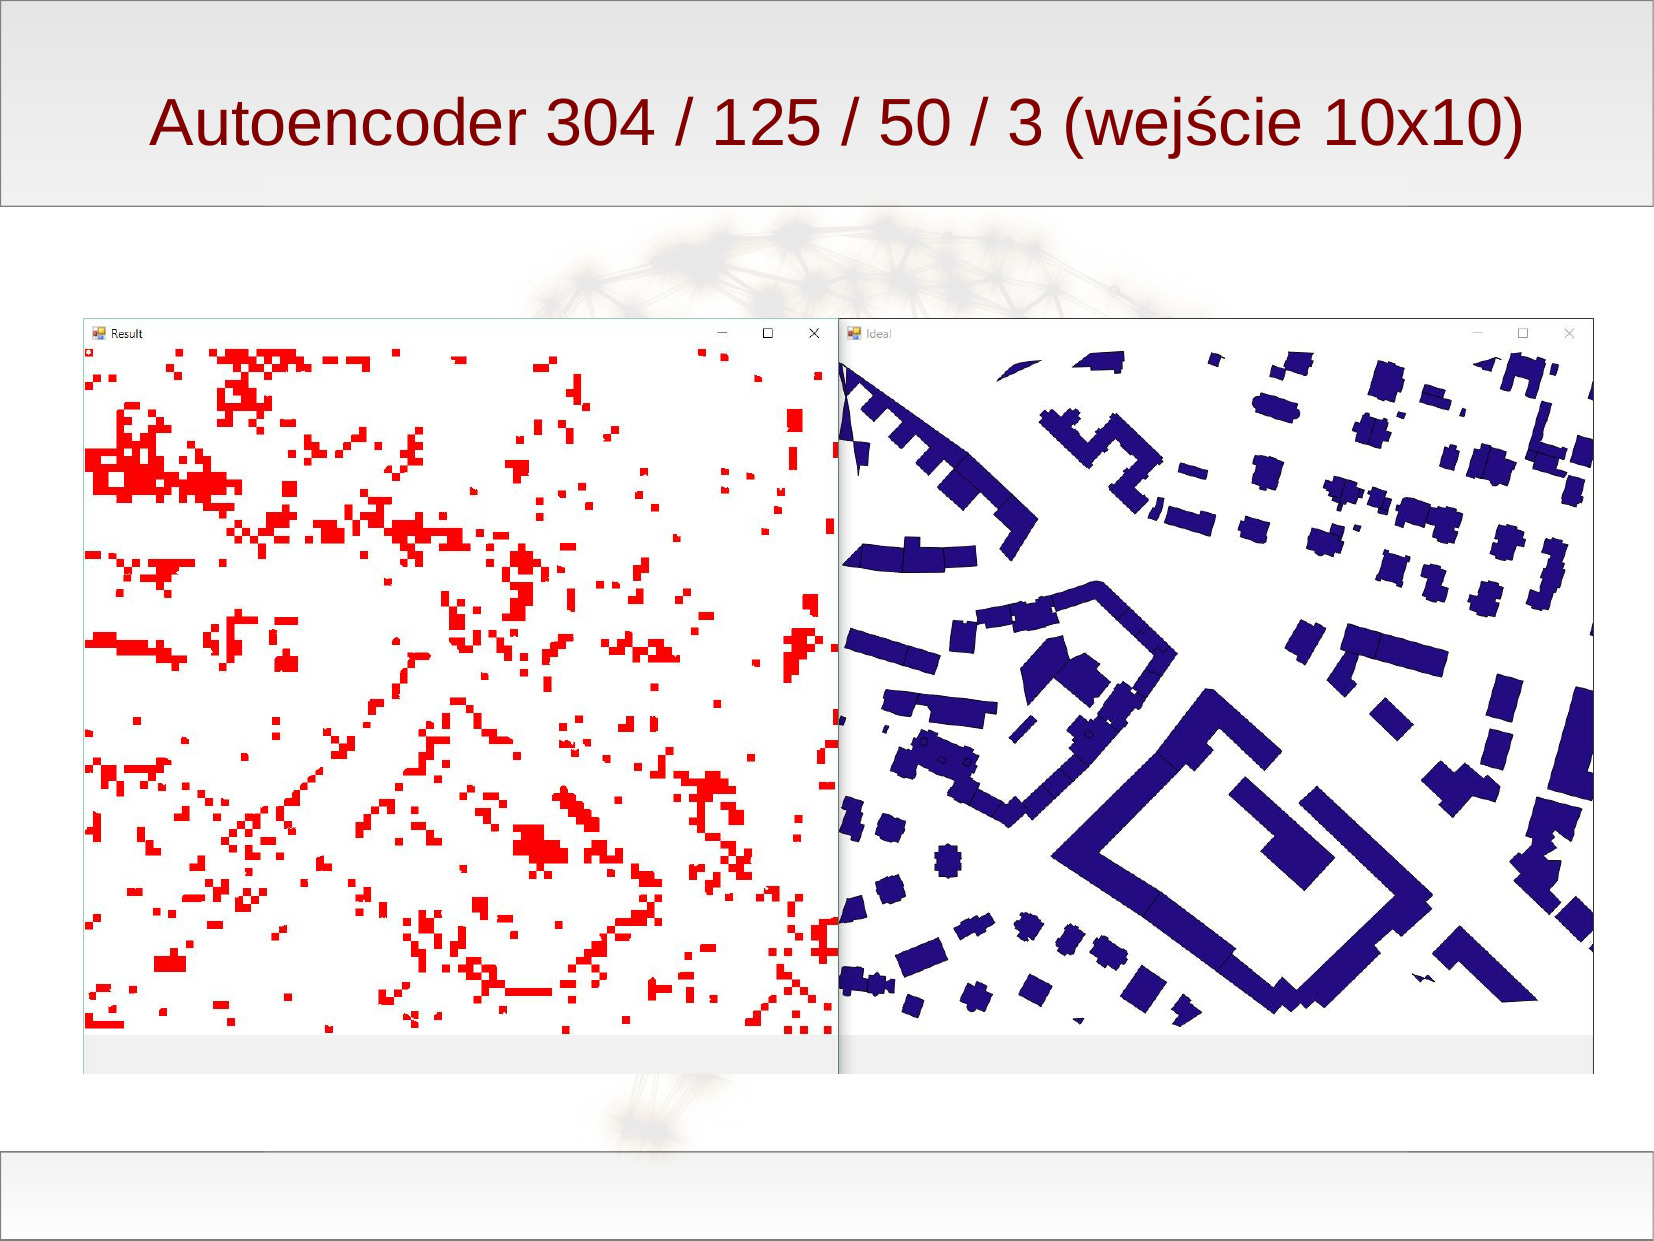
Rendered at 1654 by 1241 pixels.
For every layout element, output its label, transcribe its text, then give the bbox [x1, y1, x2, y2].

title Autoencoder 304 / 125 / 50 / 3 (wejście 10x10) [59, 29, 1595, 178]
picture [83, 178, 1595, 1181]
